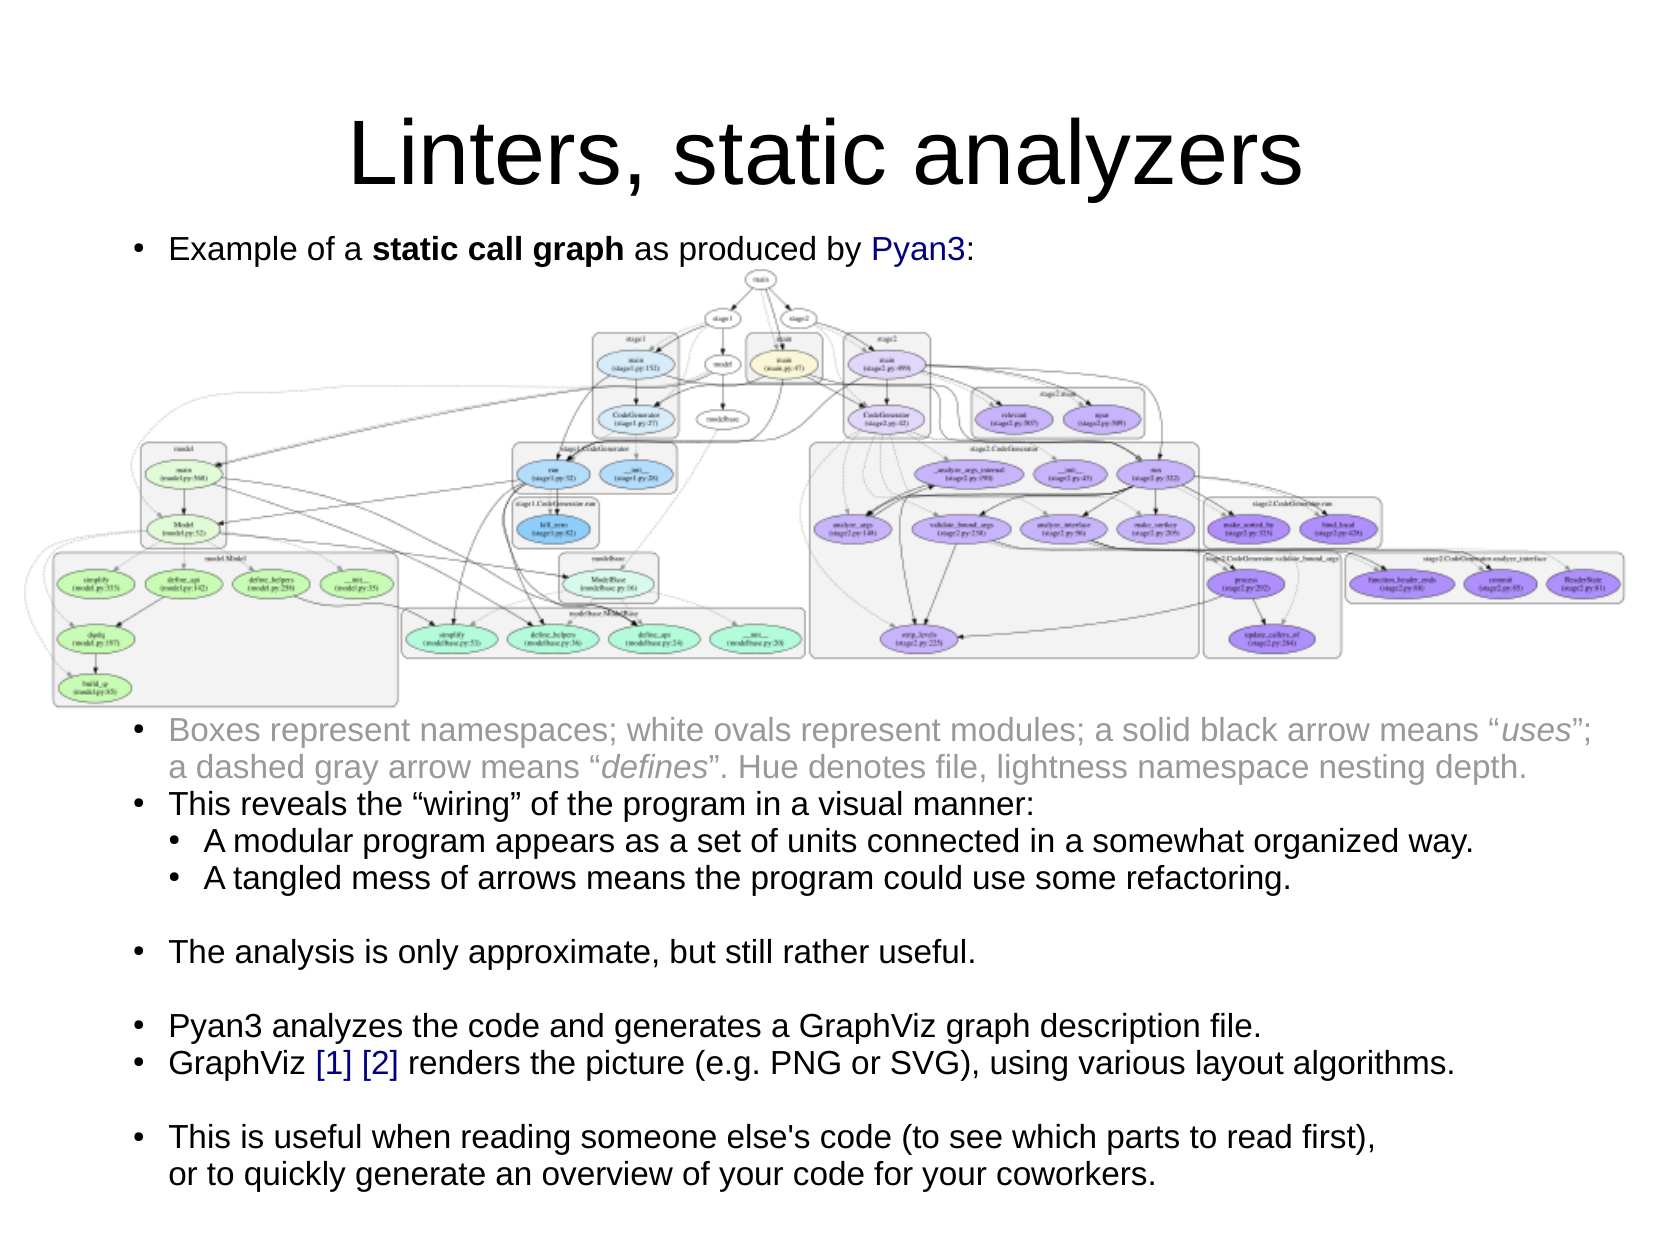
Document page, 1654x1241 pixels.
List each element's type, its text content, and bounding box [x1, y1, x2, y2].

picture [23, 268, 1631, 714]
text_box Example of a static call graph as produced by Pyan3: Boxes represent namespaces; white ovals represent modules; a solid black arrow means “uses”; a dashed gray arrow means “defines”. Hue denotes file, lightness namespace nesting depth. This reveals the “wiring” of the program in a visual manner: A modular program appears as a set of units connected in a somewhat organized way. A tangled mess of arrows means the program could use some refactoring. The analysis is only approximate, but still rather useful. Pyan3 analyzes the code and generates a GraphViz graph description file. GraphViz [1] [2] renders the picture (e.g. PNG or SVG), using various layout algorithms. This is useful when reading someone else's code (to see which parts to read first), or to quickly generate an overview of your code for your coworkers. [82, 714, 1621, 1213]
title Linters, static analyzers [82, 49, 1571, 222]
text_box Example of a static call graph as produced by Pyan3: Boxes represent namespaces; white ovals represent modules; a solid black arrow means “uses”; a dashed gray arrow means “defines”. Hue denotes file, lightness namespace nesting depth. This reveals the “wiring” of the program in a visual manner: A modular program appears as a set of units connected in a somewhat organized way. A tangled mess of arrows means the program could use some refactoring. The analysis is only approximate, but still rather useful. Pyan3 analyzes the code and generates a GraphViz graph description file. GraphViz [1] [2] renders the picture (e.g. PNG or SVG), using various layout algorithms. This is useful when reading someone else's code (to see which parts to read first), or to quickly generate an overview of your code for your coworkers. [82, 222, 1621, 268]
